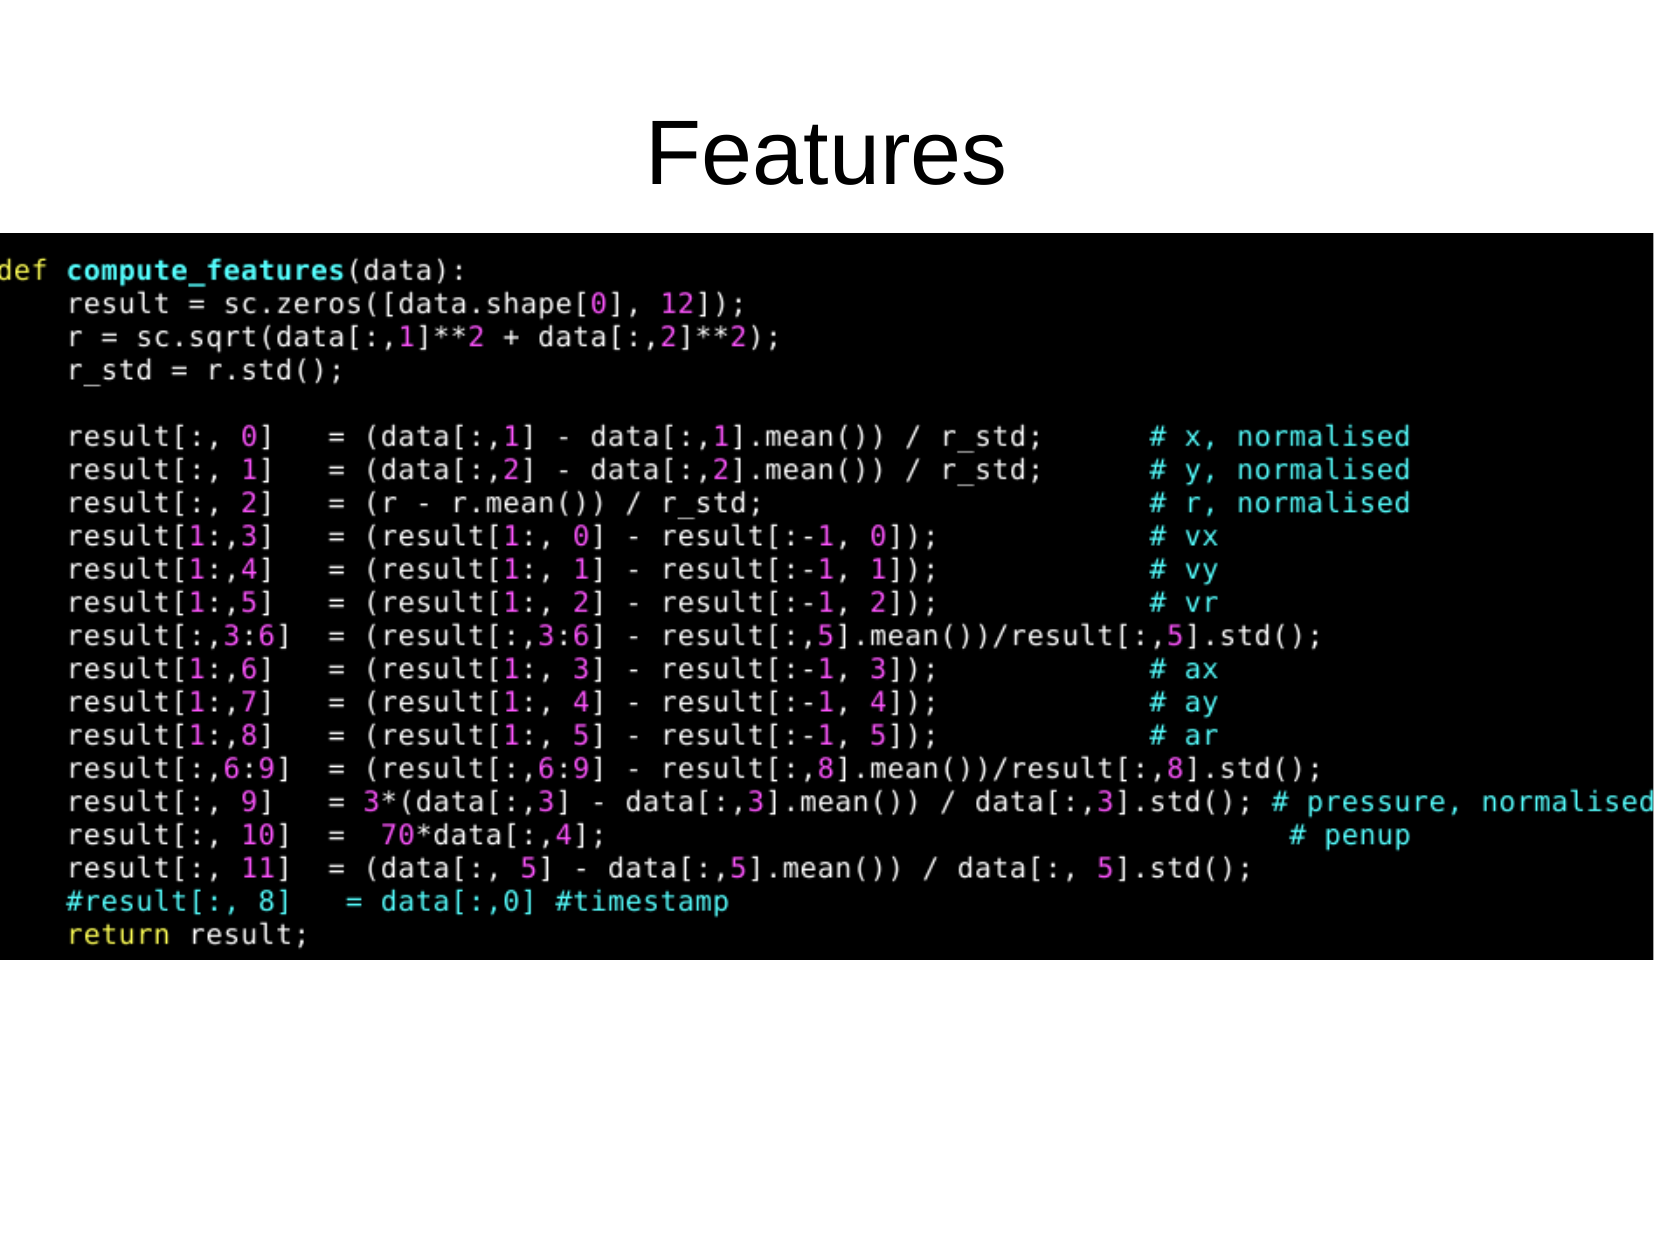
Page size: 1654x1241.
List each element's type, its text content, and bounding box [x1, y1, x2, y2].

title Features [82, 49, 1571, 233]
picture [0, 233, 1654, 961]
